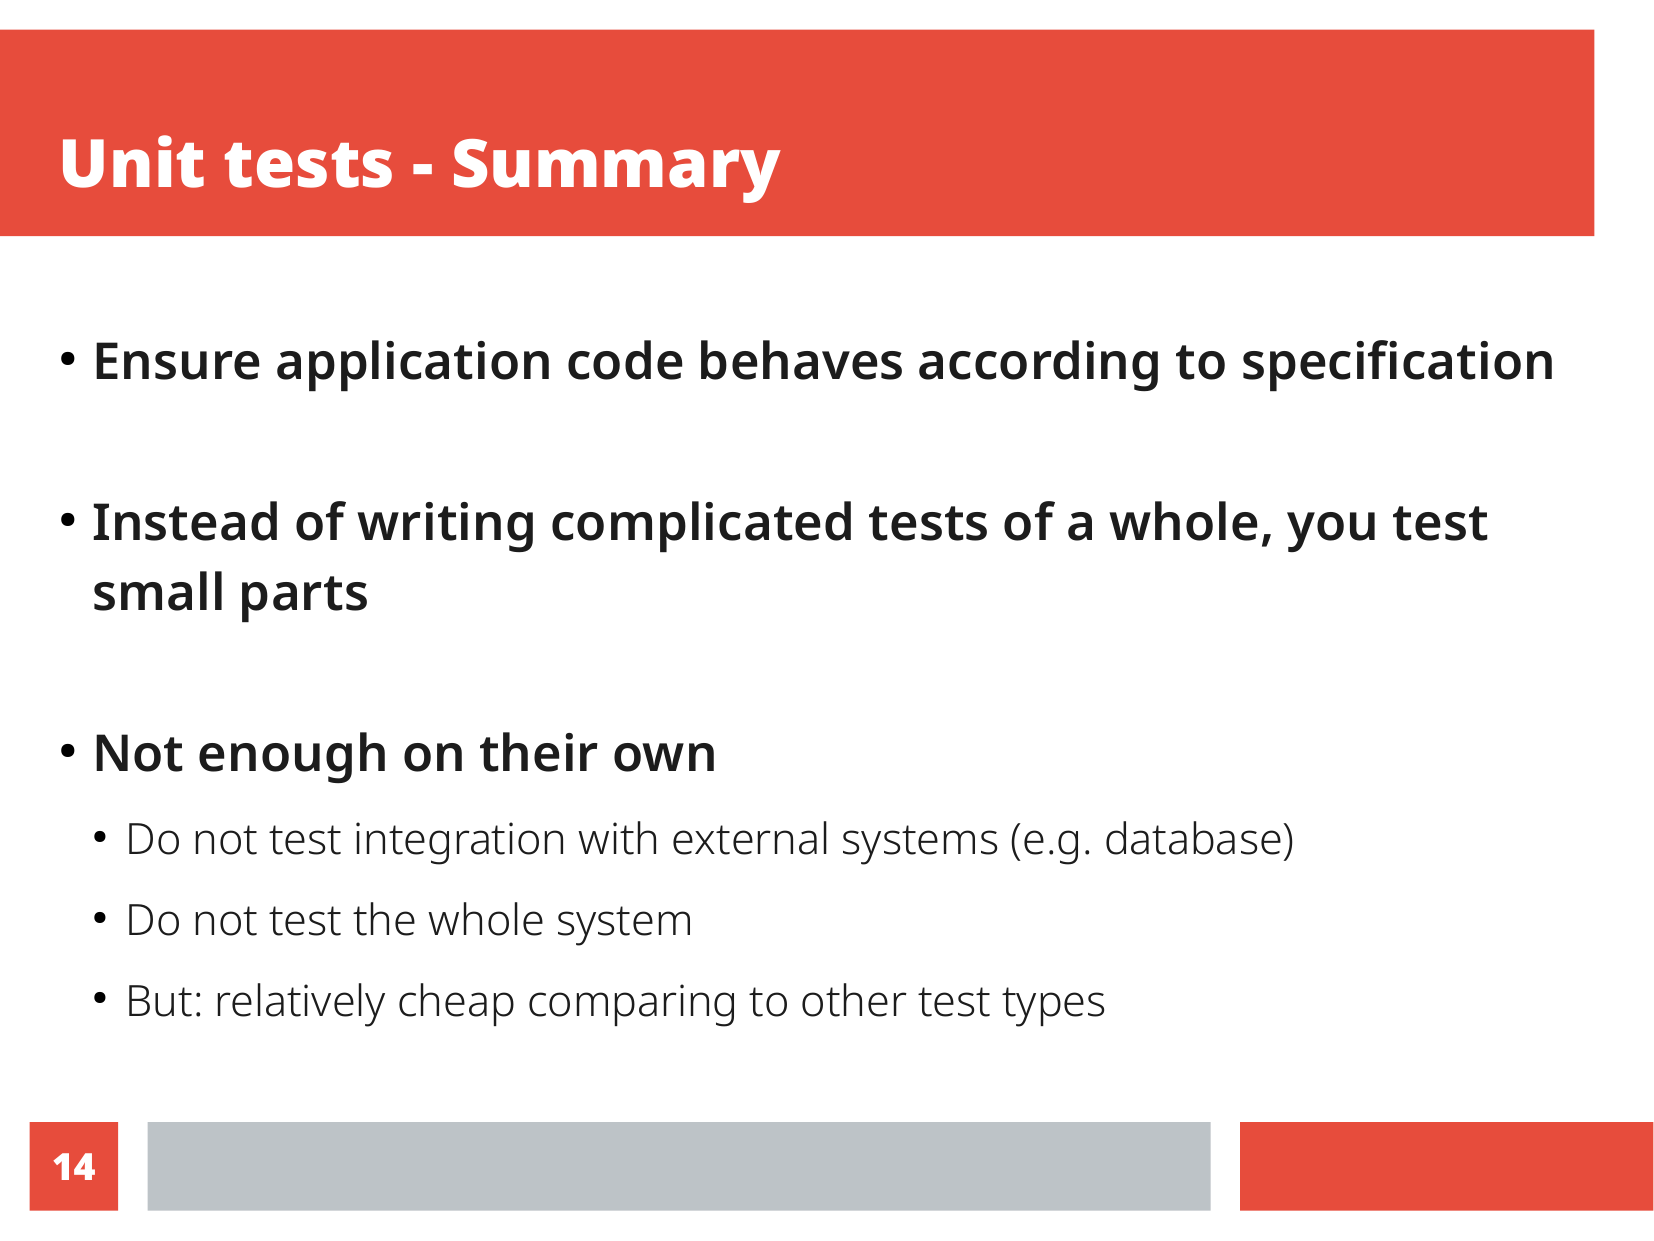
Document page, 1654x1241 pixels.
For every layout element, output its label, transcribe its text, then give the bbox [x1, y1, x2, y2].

title Unit tests - Summary [59, 59, 1595, 207]
list Ensure application code behaves according to specification Instead of writing complicated tests of a whole, you test small parts Not enough on their own Do not test integration with external systems (e.g. database) Do not test the whole system But: relatively cheap comparing to other test types [59, 324, 1565, 1093]
